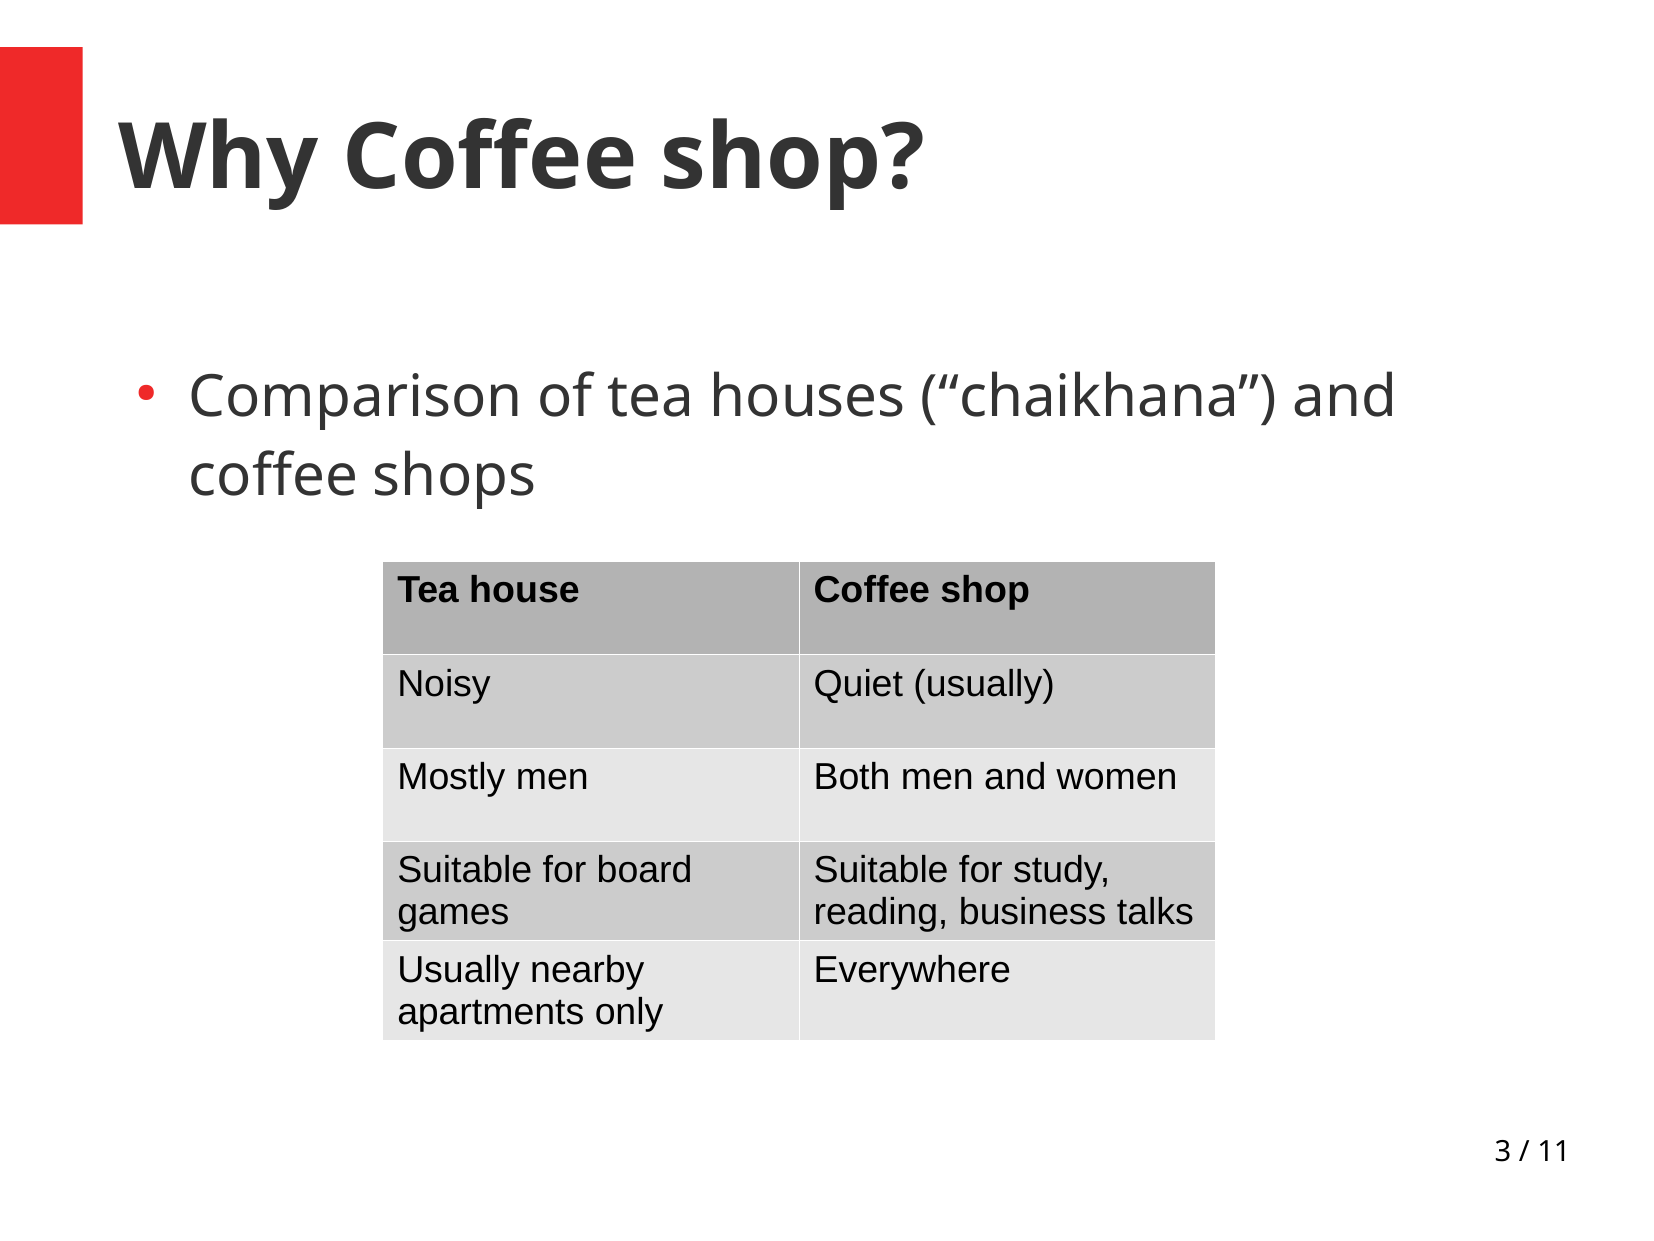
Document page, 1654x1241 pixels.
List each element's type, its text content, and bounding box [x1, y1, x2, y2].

table_cell Mostly men [383, 749, 799, 841]
title Why Coffee shop? [118, 49, 1571, 257]
table_cell Usually nearby apartments only [383, 941, 799, 1040]
table_header Tea house [383, 562, 799, 654]
table_header Coffee shop [800, 562, 1215, 654]
table_cell Suitable for board games [383, 842, 799, 940]
table_cell Suitable for study, reading, business talks [800, 842, 1215, 940]
table_cell Everywhere [800, 941, 1215, 1040]
table_cell Quiet (usually) [800, 655, 1215, 748]
table_cell Noisy [383, 655, 799, 748]
list Comparison of tea houses (“сhaikhana”) and coffee shops [118, 354, 1536, 1074]
table_cell Both men and women [800, 749, 1215, 841]
